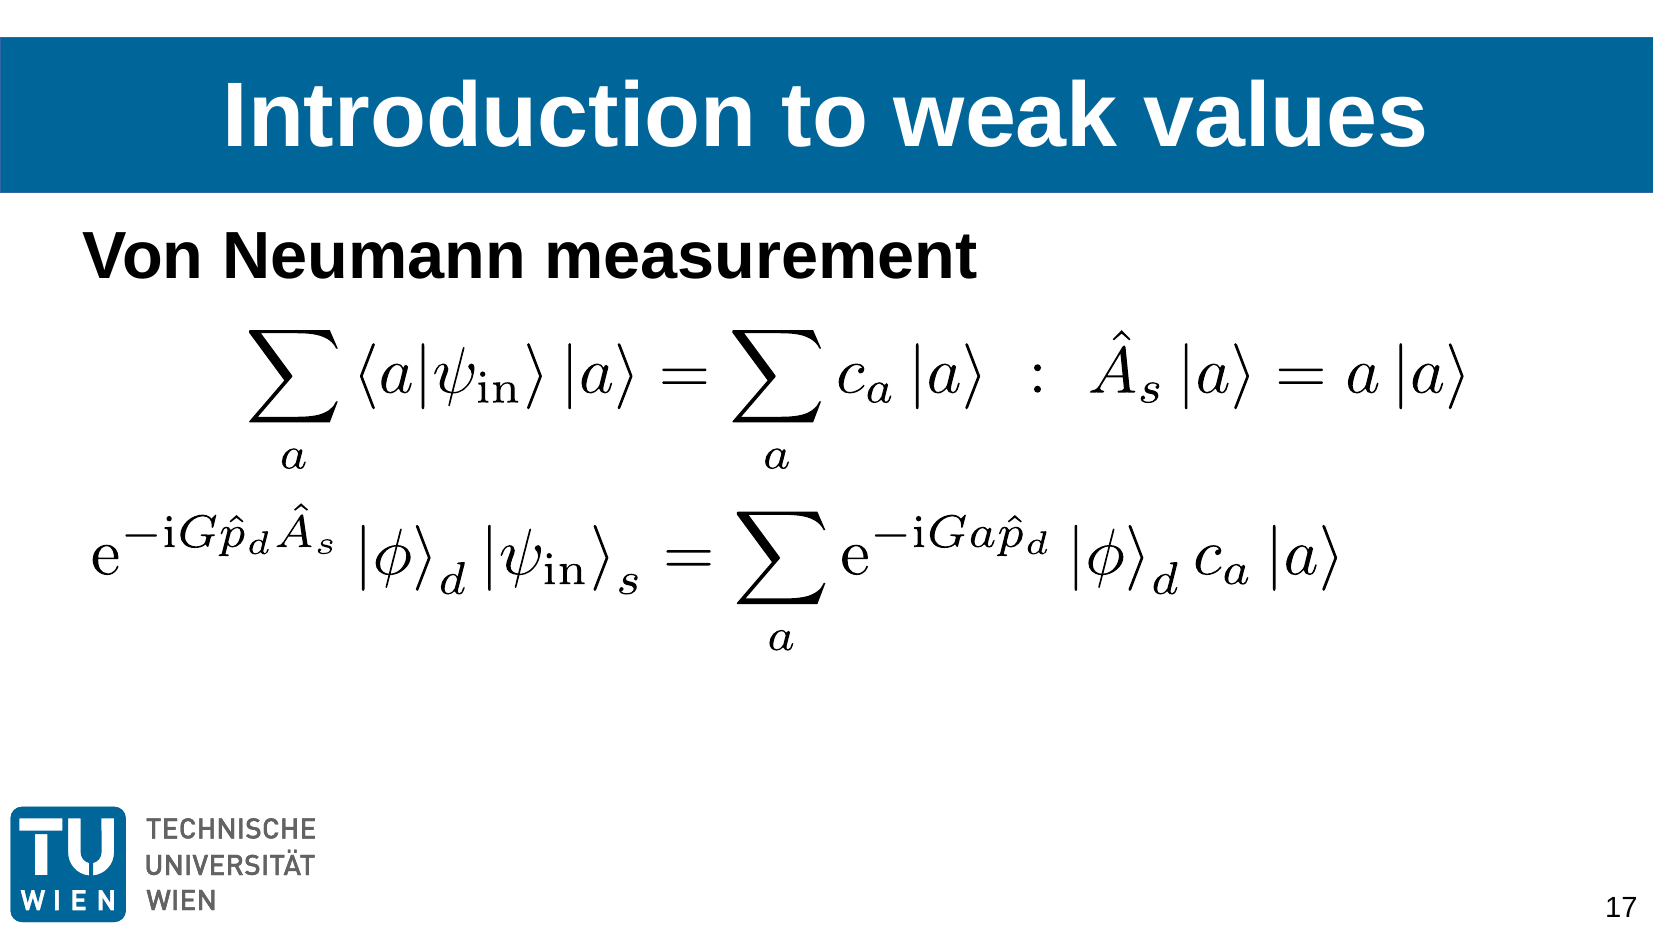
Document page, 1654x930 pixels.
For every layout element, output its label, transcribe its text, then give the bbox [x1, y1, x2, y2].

list Von Neumann measurement [82, 217, 1571, 757]
picture [232, 311, 1478, 477]
picture [87, 482, 1350, 660]
title Introduction to weak values [0, 37, 1653, 193]
